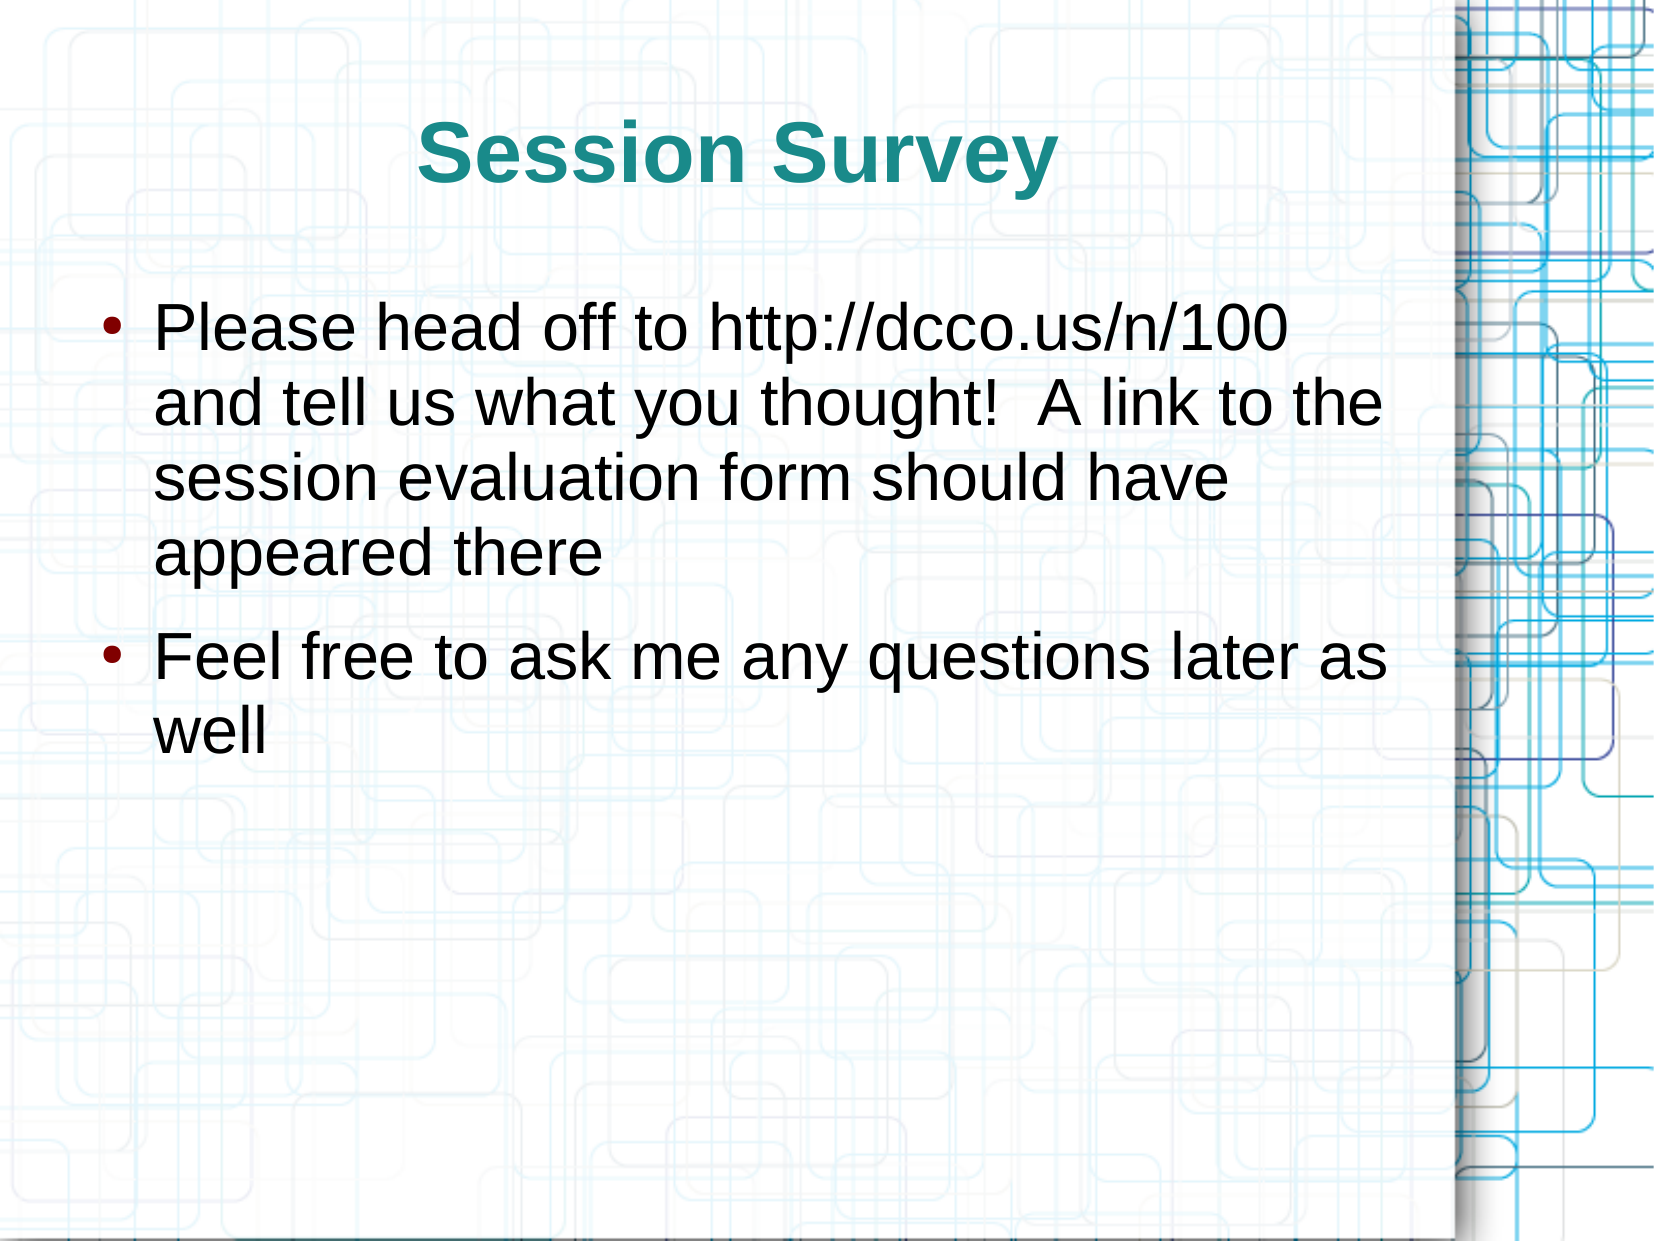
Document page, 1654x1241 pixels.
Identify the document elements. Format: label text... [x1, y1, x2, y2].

title Session Survey [59, 56, 1418, 250]
picture [0, 0, 1654, 1241]
list Please head off to http://dcco.us/n/100 and tell us what you thought! A link to the session evaluation form should have appeared there Feel free to ask me any questions later as well [82, 290, 1418, 1094]
